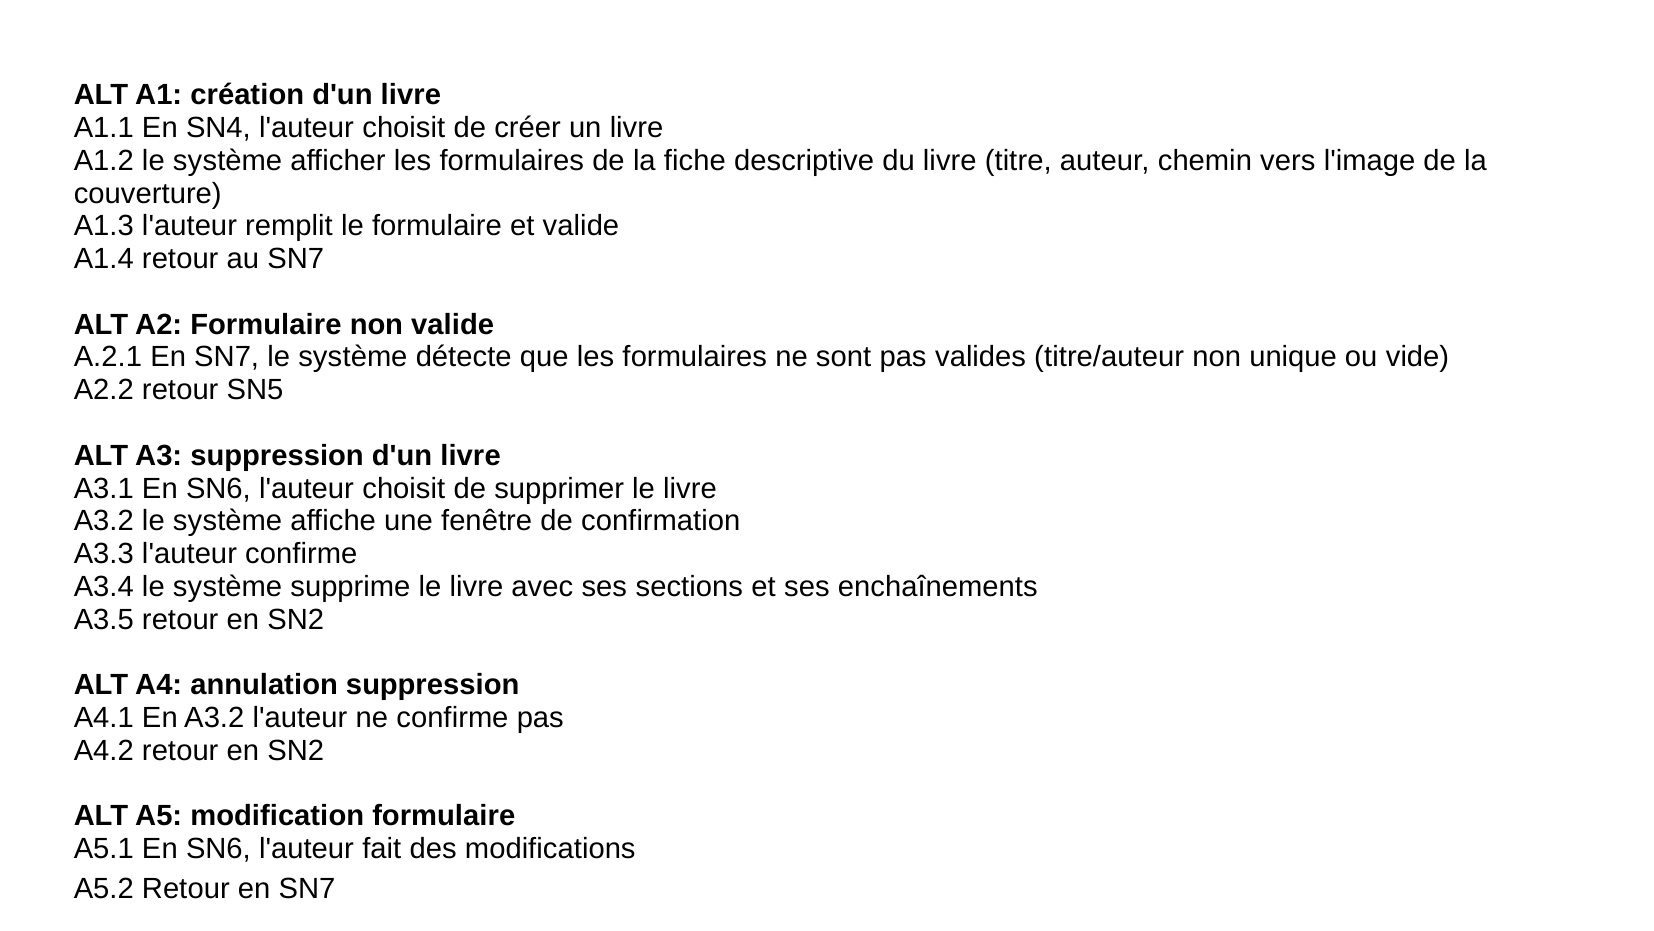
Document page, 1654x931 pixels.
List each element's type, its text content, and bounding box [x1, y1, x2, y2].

text_box ALT A1: création d'un livre A1.1 En SN4, l'auteur choisit de créer un livre A1.2 le système afficher les formulaires de la fiche descriptive du livre (titre, auteur, chemin vers l'image de la couverture) A1.3 l'auteur remplit le formulaire et valide A1.4 retour au SN7 ALT A2: Formulaire non valide A.2.1 En SN7, le système détecte que les formulaires ne sont pas valides (titre/auteur non unique ou vide) A2.2 retour SN5 ALT A3: suppression d'un livre A3.1 En SN6, l'auteur choisit de supprimer le livre A3.2 le système affiche une fenêtre de confirmation A3.3 l'auteur confirme A3.4 le système supprime le livre avec ses sections et ses enchaînements A3.5 retour en SN2 ALT A4: annulation suppression A4.1 En A3.2 l'auteur ne confirme pas A4.2 retour en SN2 ALT A5: modification formulaire A5.1 En SN6, l'auteur fait des modifications A5.2 Retour en SN7 [59, 70, 1595, 915]
